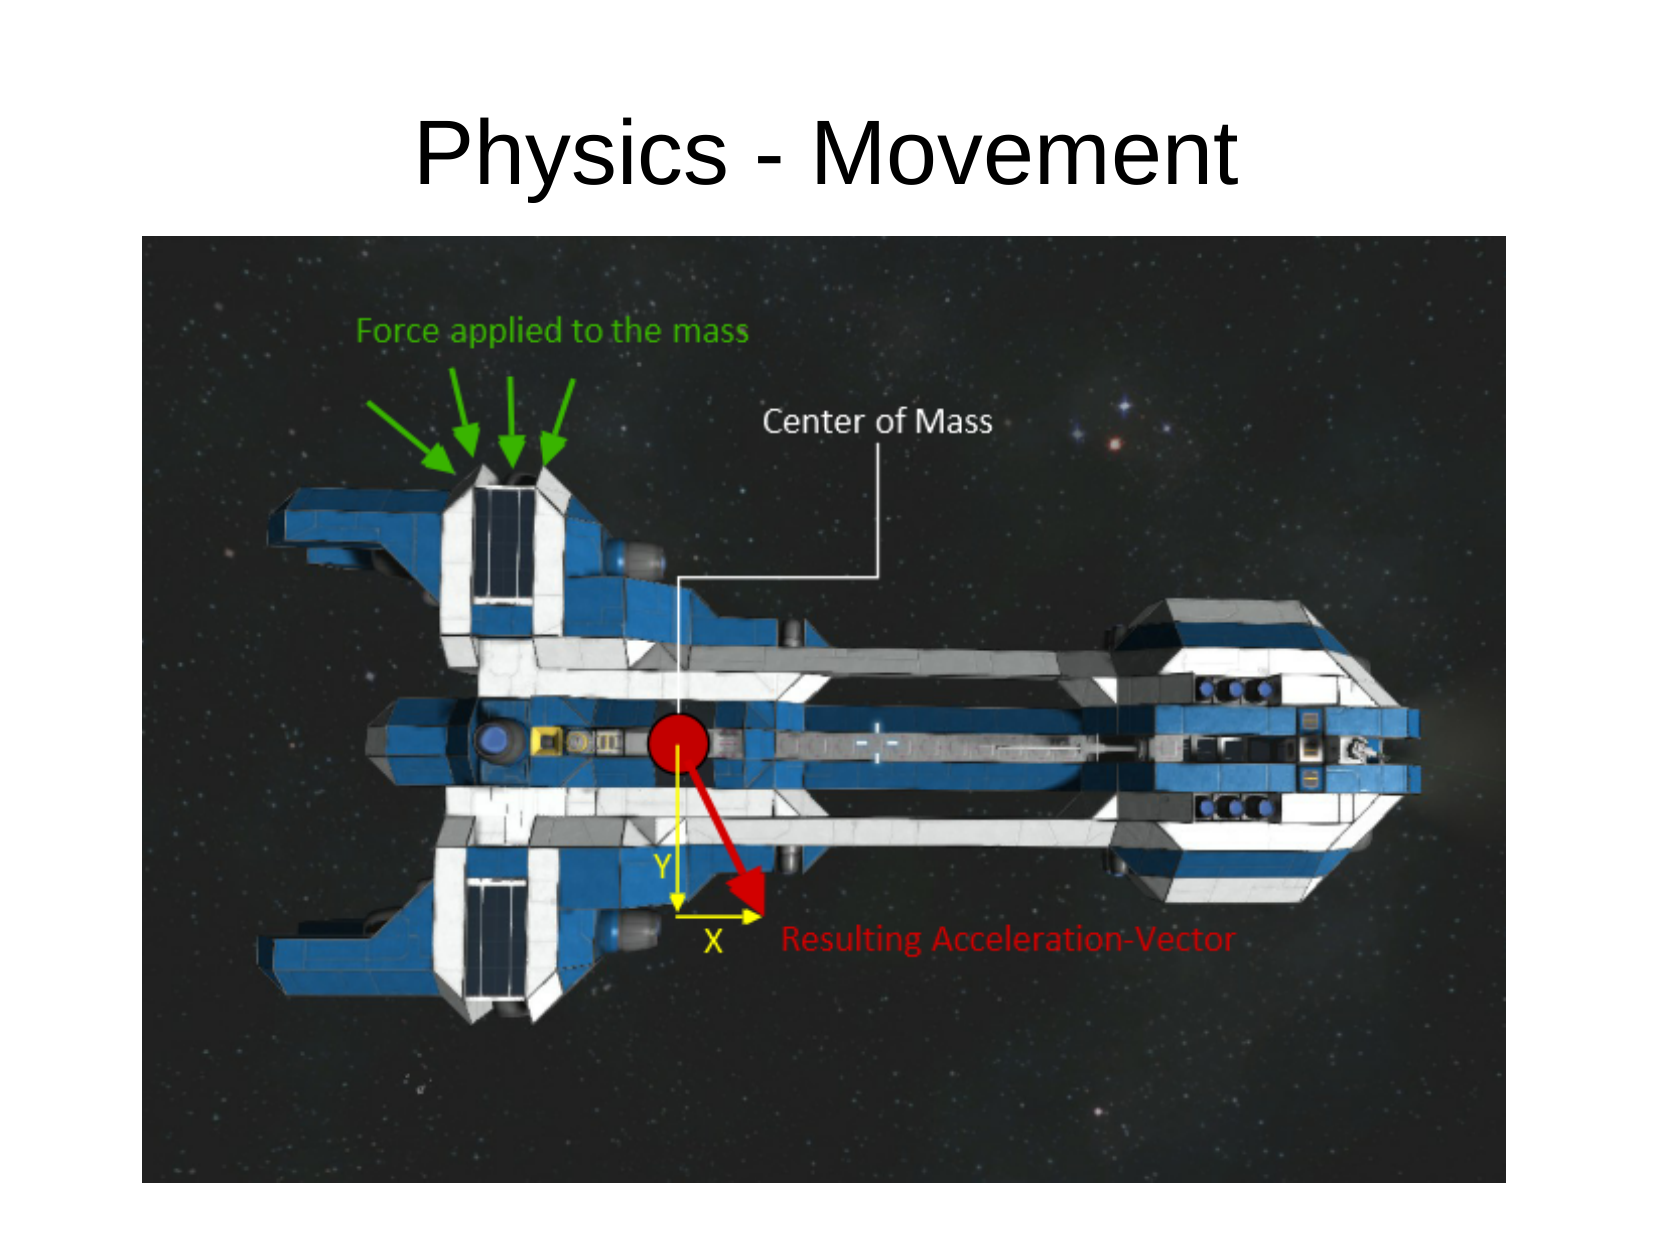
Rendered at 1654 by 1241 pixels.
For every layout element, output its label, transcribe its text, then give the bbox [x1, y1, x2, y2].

picture [142, 236, 1506, 1183]
title Physics - Movement [82, 49, 1571, 257]
